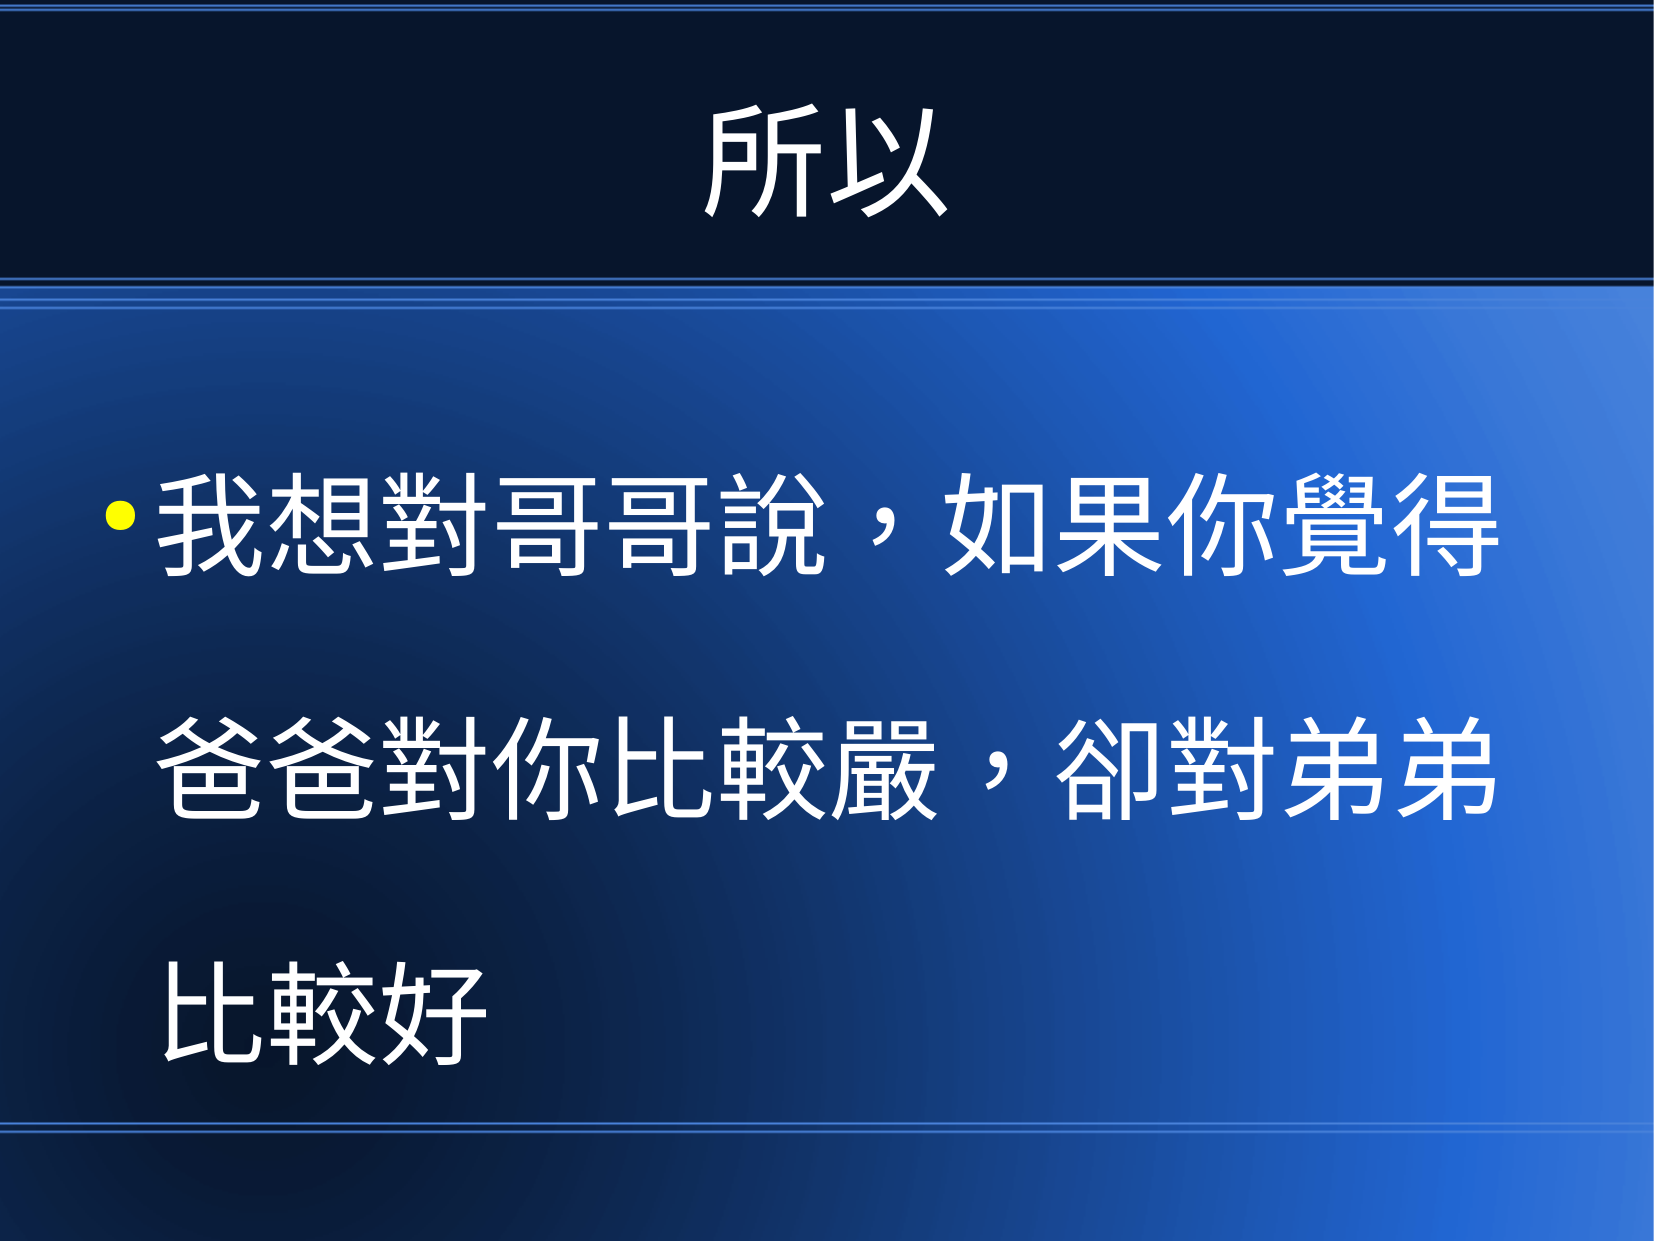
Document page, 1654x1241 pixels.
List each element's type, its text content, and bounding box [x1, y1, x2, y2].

title 所以 [82, 49, 1571, 257]
picture [0, 0, 1654, 1241]
list 我想對哥哥說，如果你覺得爸爸對你比較嚴，卻對弟弟比較好 [82, 355, 1571, 1241]
